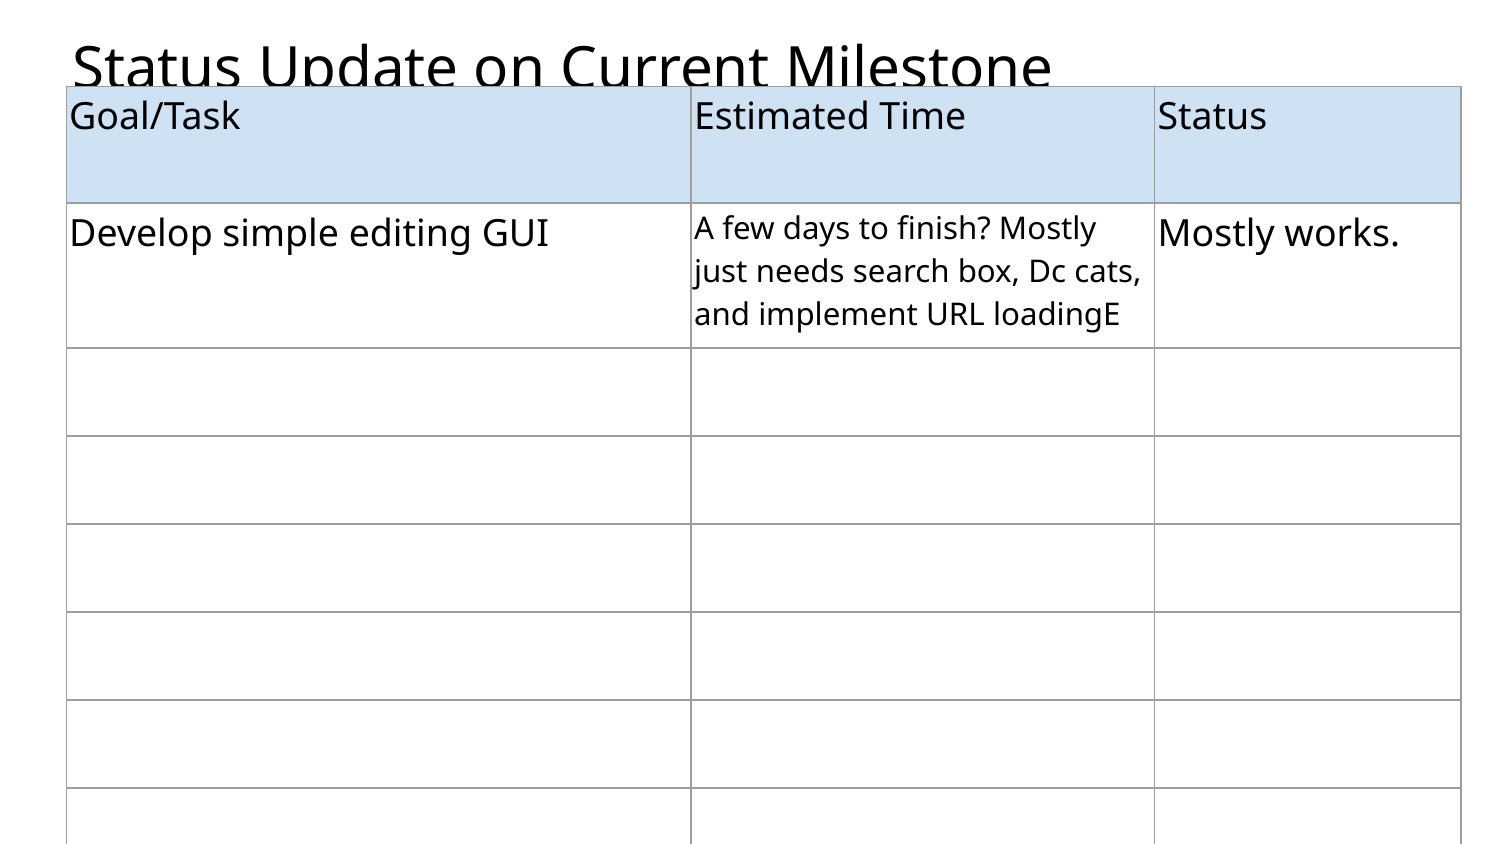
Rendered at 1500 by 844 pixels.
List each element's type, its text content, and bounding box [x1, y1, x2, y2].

table_cell [1155, 349, 1460, 435]
table_cell [67, 701, 690, 787]
table_header Estimated Time [692, 87, 1154, 202]
table_cell [692, 701, 1154, 787]
table_cell [1155, 789, 1460, 844]
table_cell [692, 349, 1154, 435]
table_cell Mostly works. [1155, 204, 1460, 347]
table_cell [692, 613, 1154, 699]
table_cell [67, 789, 690, 844]
table_cell [67, 437, 690, 523]
table_cell [1155, 525, 1460, 611]
table_cell [1155, 437, 1460, 523]
table_cell A few days to finish? Mostly just needs search box, Dc cats, and implement URL loadingE [692, 204, 1154, 347]
table_cell [692, 525, 1154, 611]
table_cell [67, 525, 690, 611]
table_cell [692, 437, 1154, 523]
table_cell [67, 613, 690, 699]
table_cell Develop simple editing GUI [67, 204, 690, 347]
table_cell [1155, 701, 1460, 787]
table_header Goal/Task [67, 87, 690, 202]
table_cell [1155, 613, 1460, 699]
table_cell [67, 349, 690, 435]
table_header Status [1155, 87, 1460, 202]
table_cell [692, 789, 1154, 844]
title Status Update on Current Milestone [57, 15, 1456, 109]
